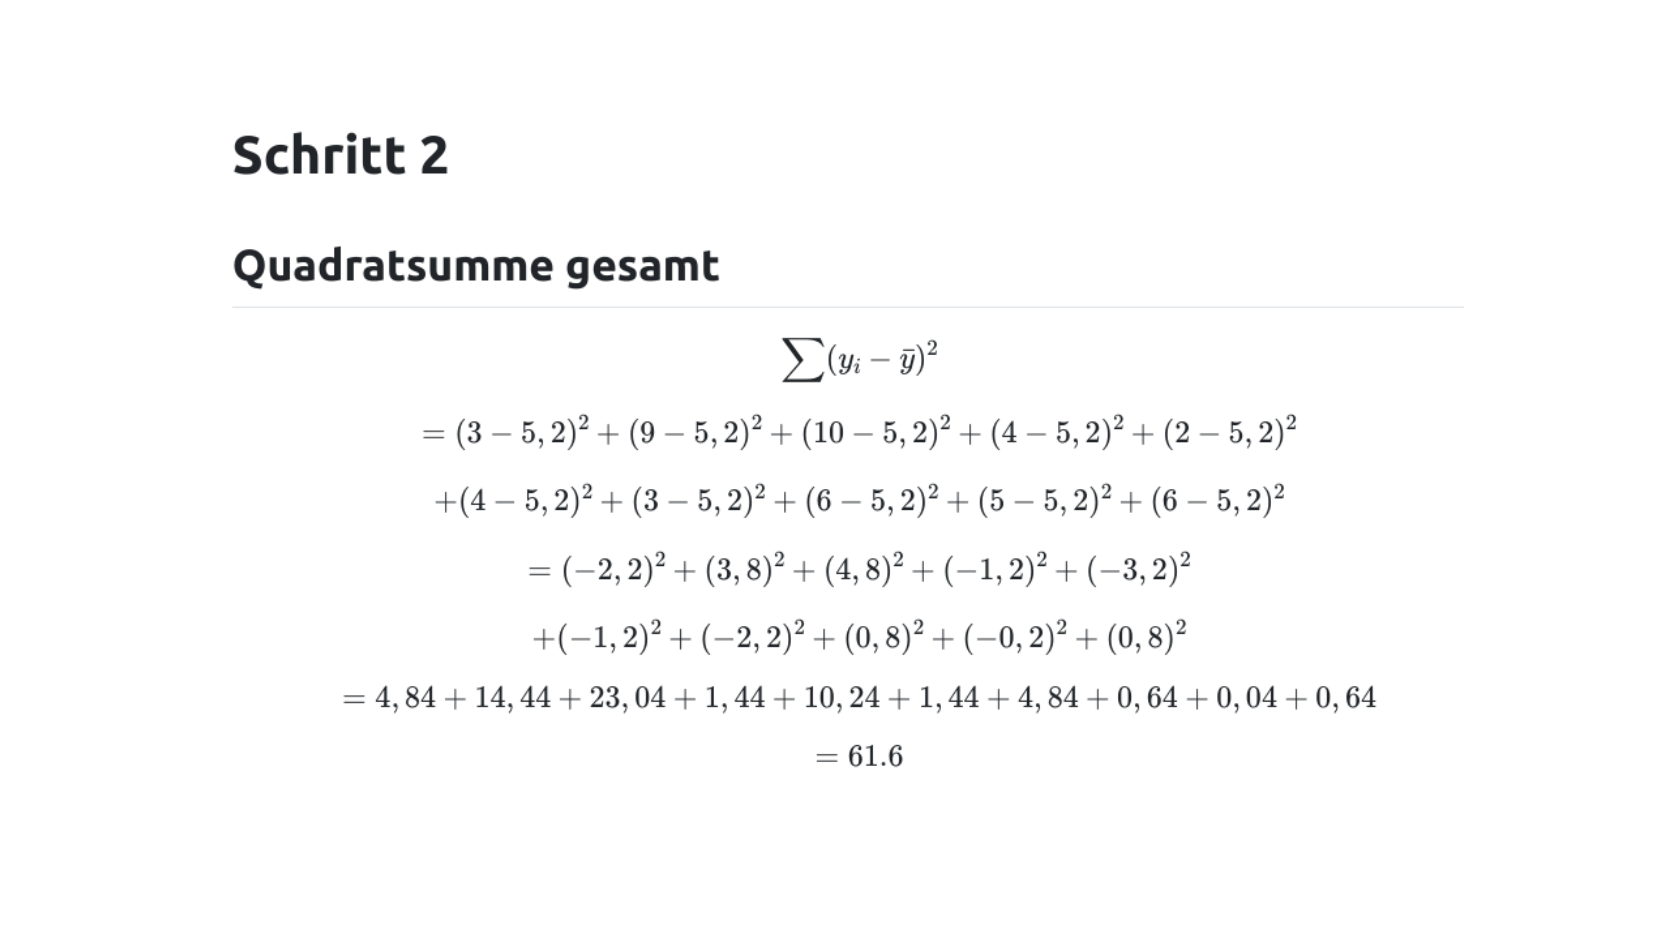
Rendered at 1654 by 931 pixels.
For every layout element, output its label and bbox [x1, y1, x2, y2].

picture [200, 128, 1464, 809]
